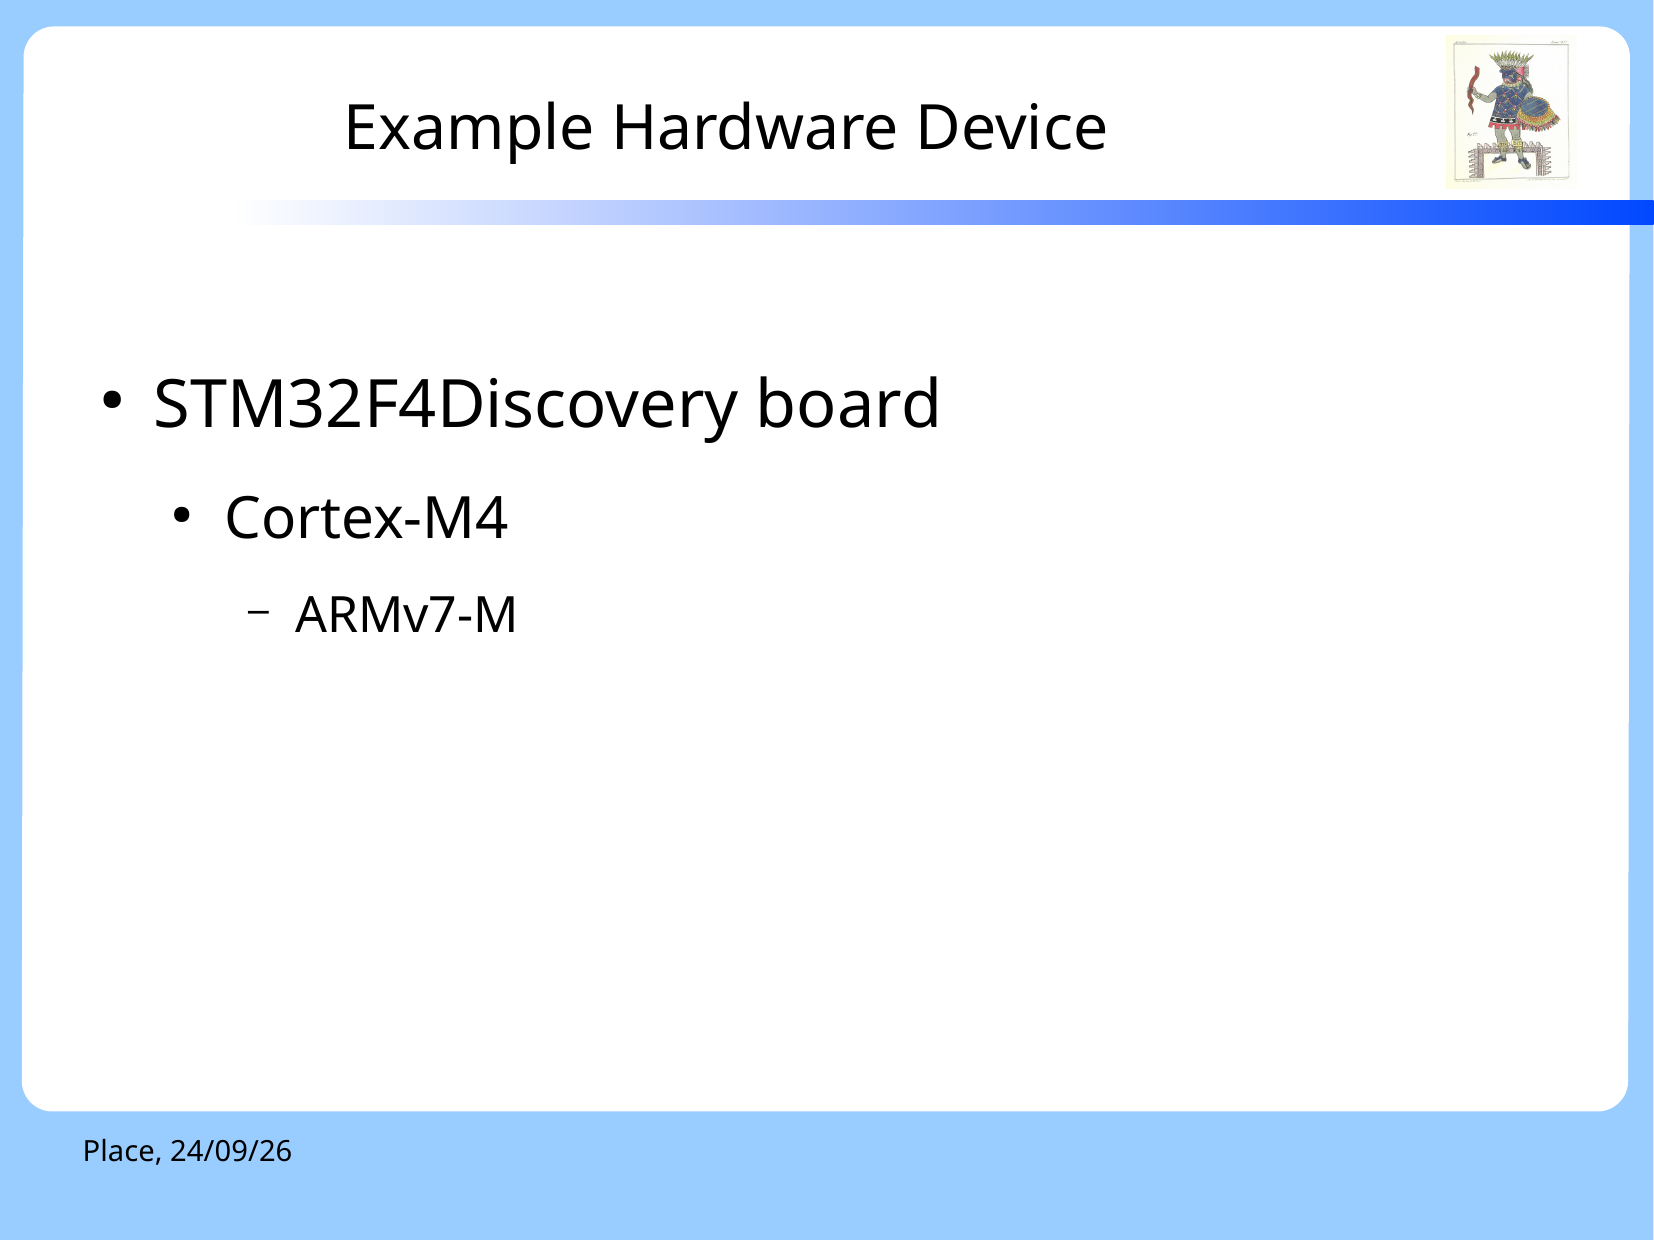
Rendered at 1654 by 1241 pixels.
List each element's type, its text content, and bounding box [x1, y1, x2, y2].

title Example Hardware Device [82, 49, 1371, 201]
list STM32F4Discovery board Cortex-M4 ARMv7-M [82, 236, 1571, 1055]
picture [1446, 35, 1577, 189]
